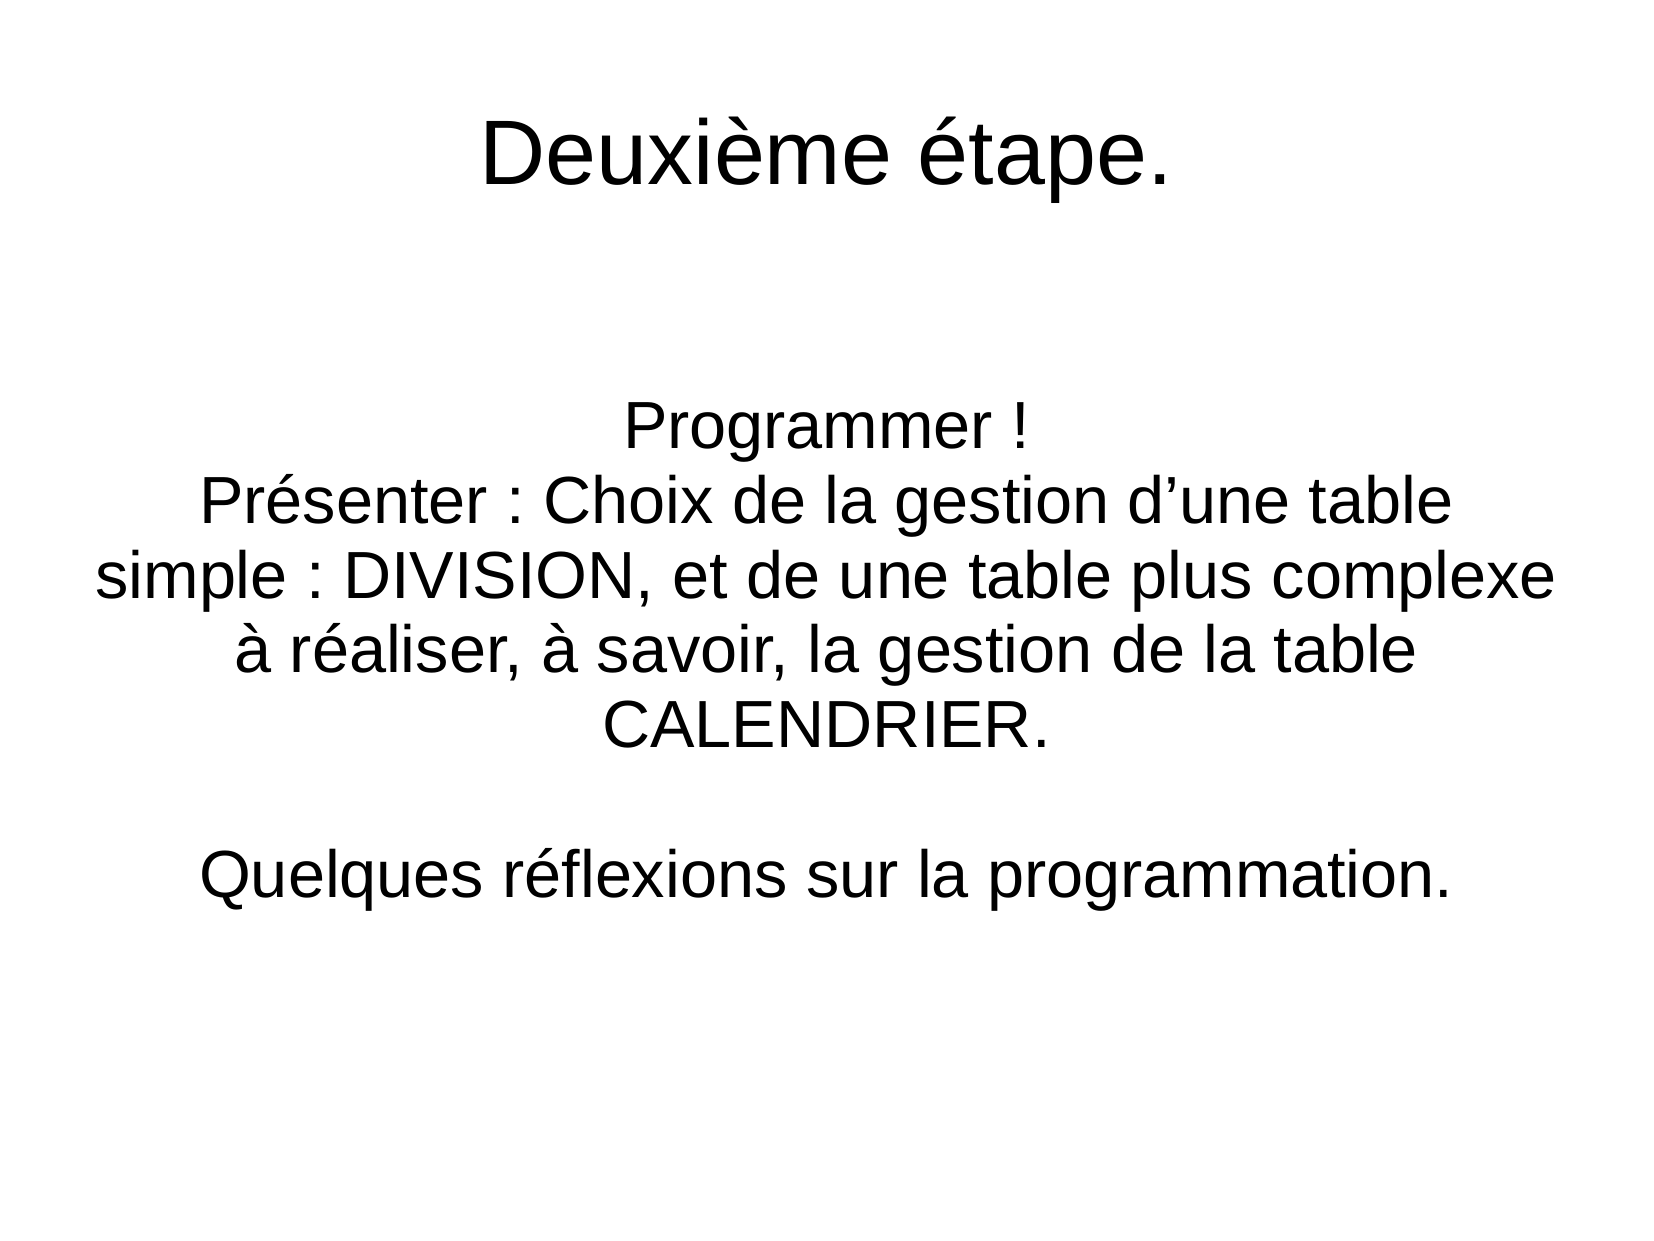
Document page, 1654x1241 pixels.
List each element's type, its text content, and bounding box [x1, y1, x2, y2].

subtitle Programmer ! Présenter : Choix de la gestion d’une table simple : DIVISION, et de une table plus complexe à réaliser, à savoir, la gestion de la table CALENDRIER. Quelques réflexions sur la programmation. [82, 290, 1571, 1010]
title Deuxième étape. [82, 49, 1571, 257]
